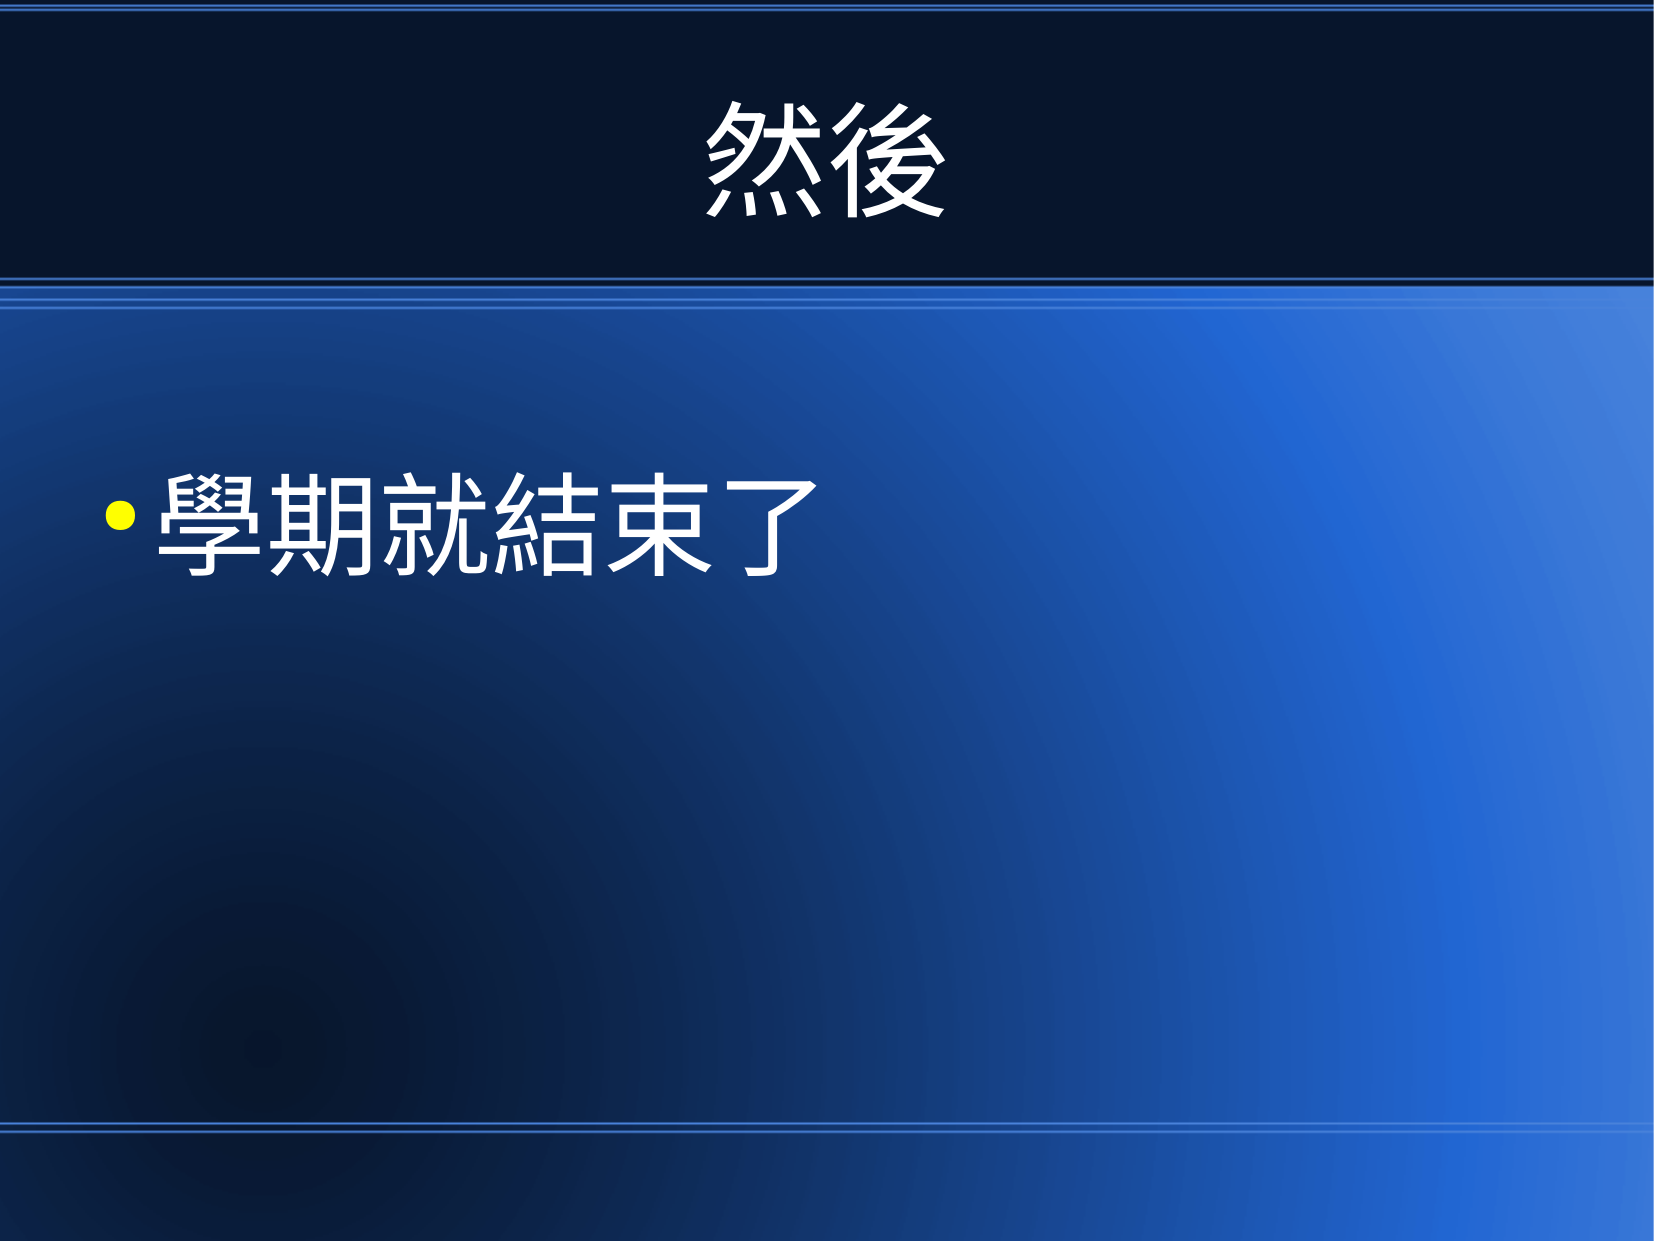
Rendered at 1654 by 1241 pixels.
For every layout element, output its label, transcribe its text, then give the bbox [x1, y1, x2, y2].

title 然後 [82, 49, 1571, 257]
picture [0, 0, 1654, 1241]
list 學期就結束了 [82, 355, 1571, 1241]
